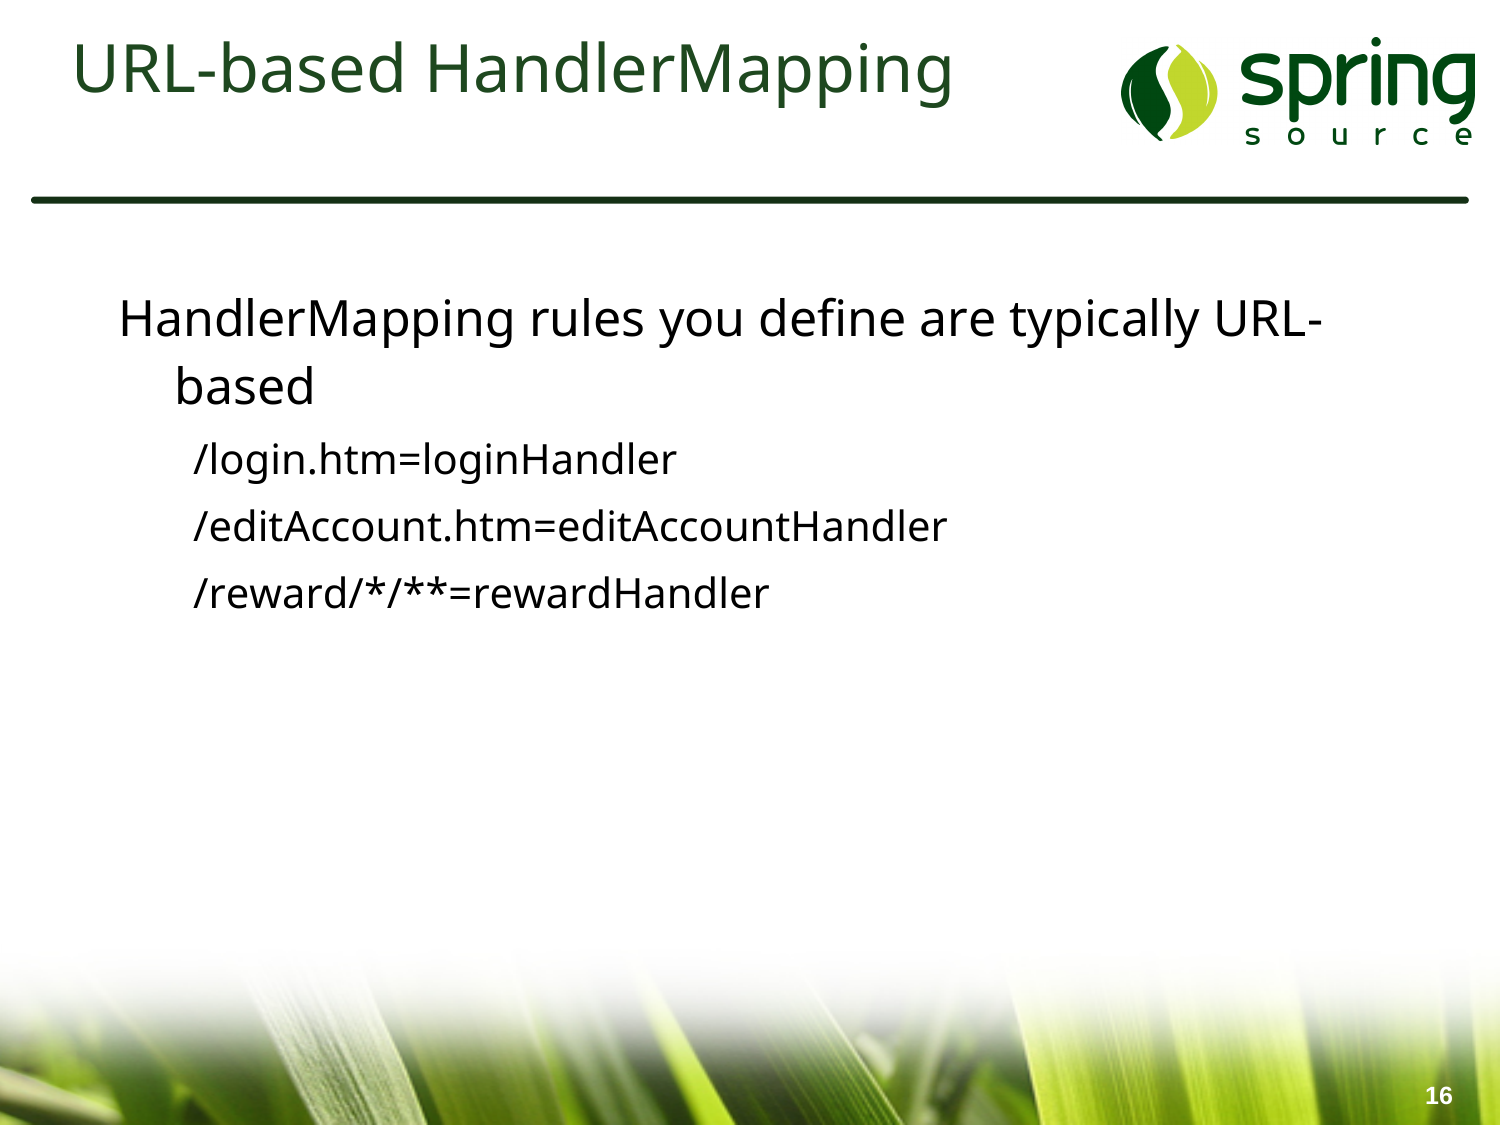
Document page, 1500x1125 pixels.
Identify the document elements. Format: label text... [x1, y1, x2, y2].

title URL-based HandlerMapping [56, 13, 1089, 176]
picture [1121, 37, 1475, 145]
picture [0, 944, 1500, 1125]
list HandlerMapping rules you define are typically URL-based /login.htm=loginHandler /editAccount.htm=editAccountHandler /reward/*/**=rewardHandler [103, 275, 1394, 938]
